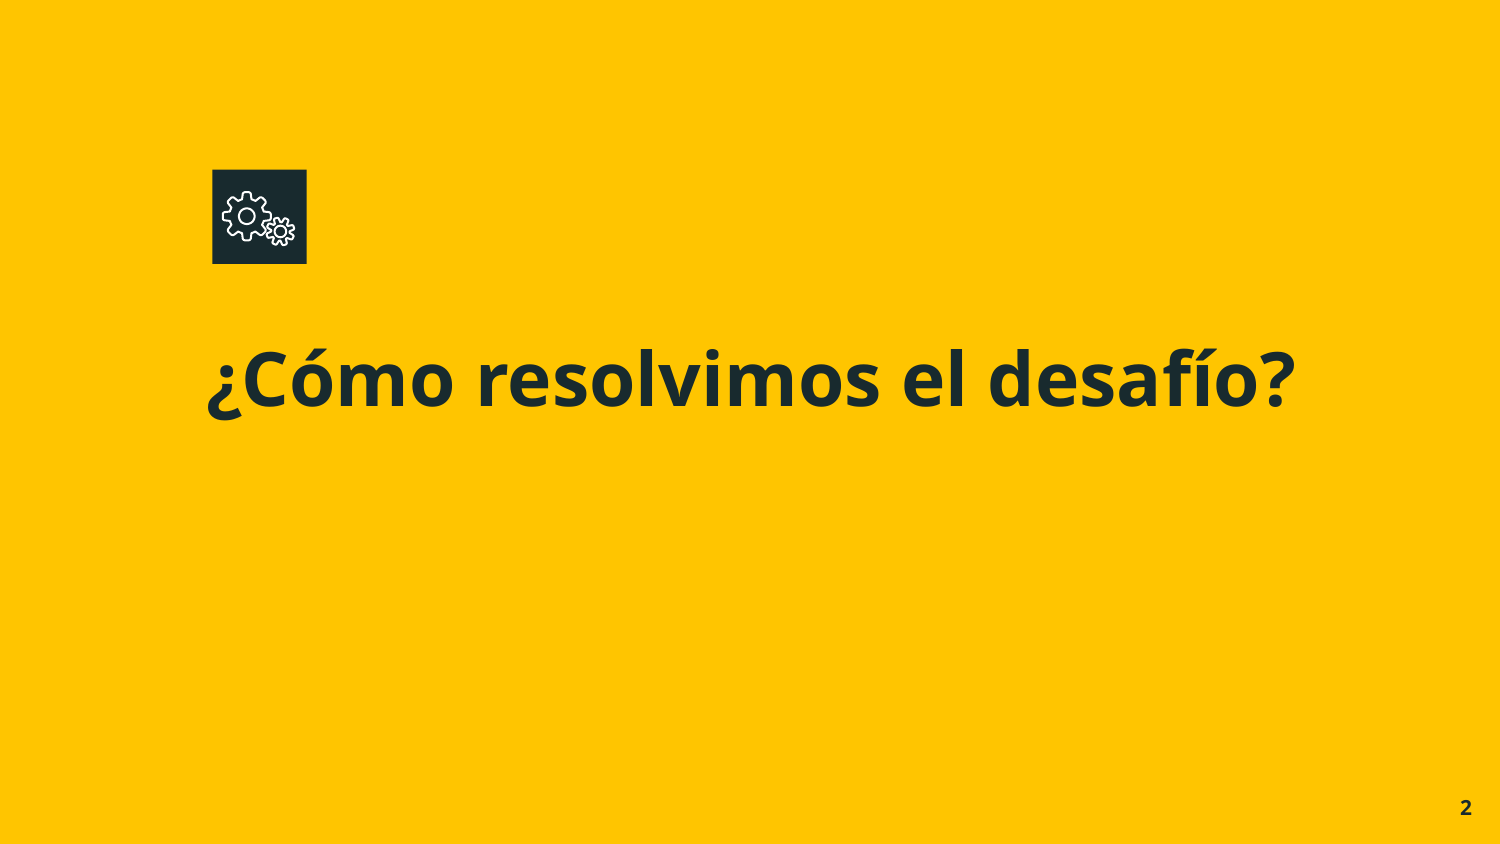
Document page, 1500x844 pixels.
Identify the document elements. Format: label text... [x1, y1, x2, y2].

title ¿Cómo resolvimos el desafío? [190, 326, 1432, 451]
slide_number <number> [1397, 779, 1487, 844]
